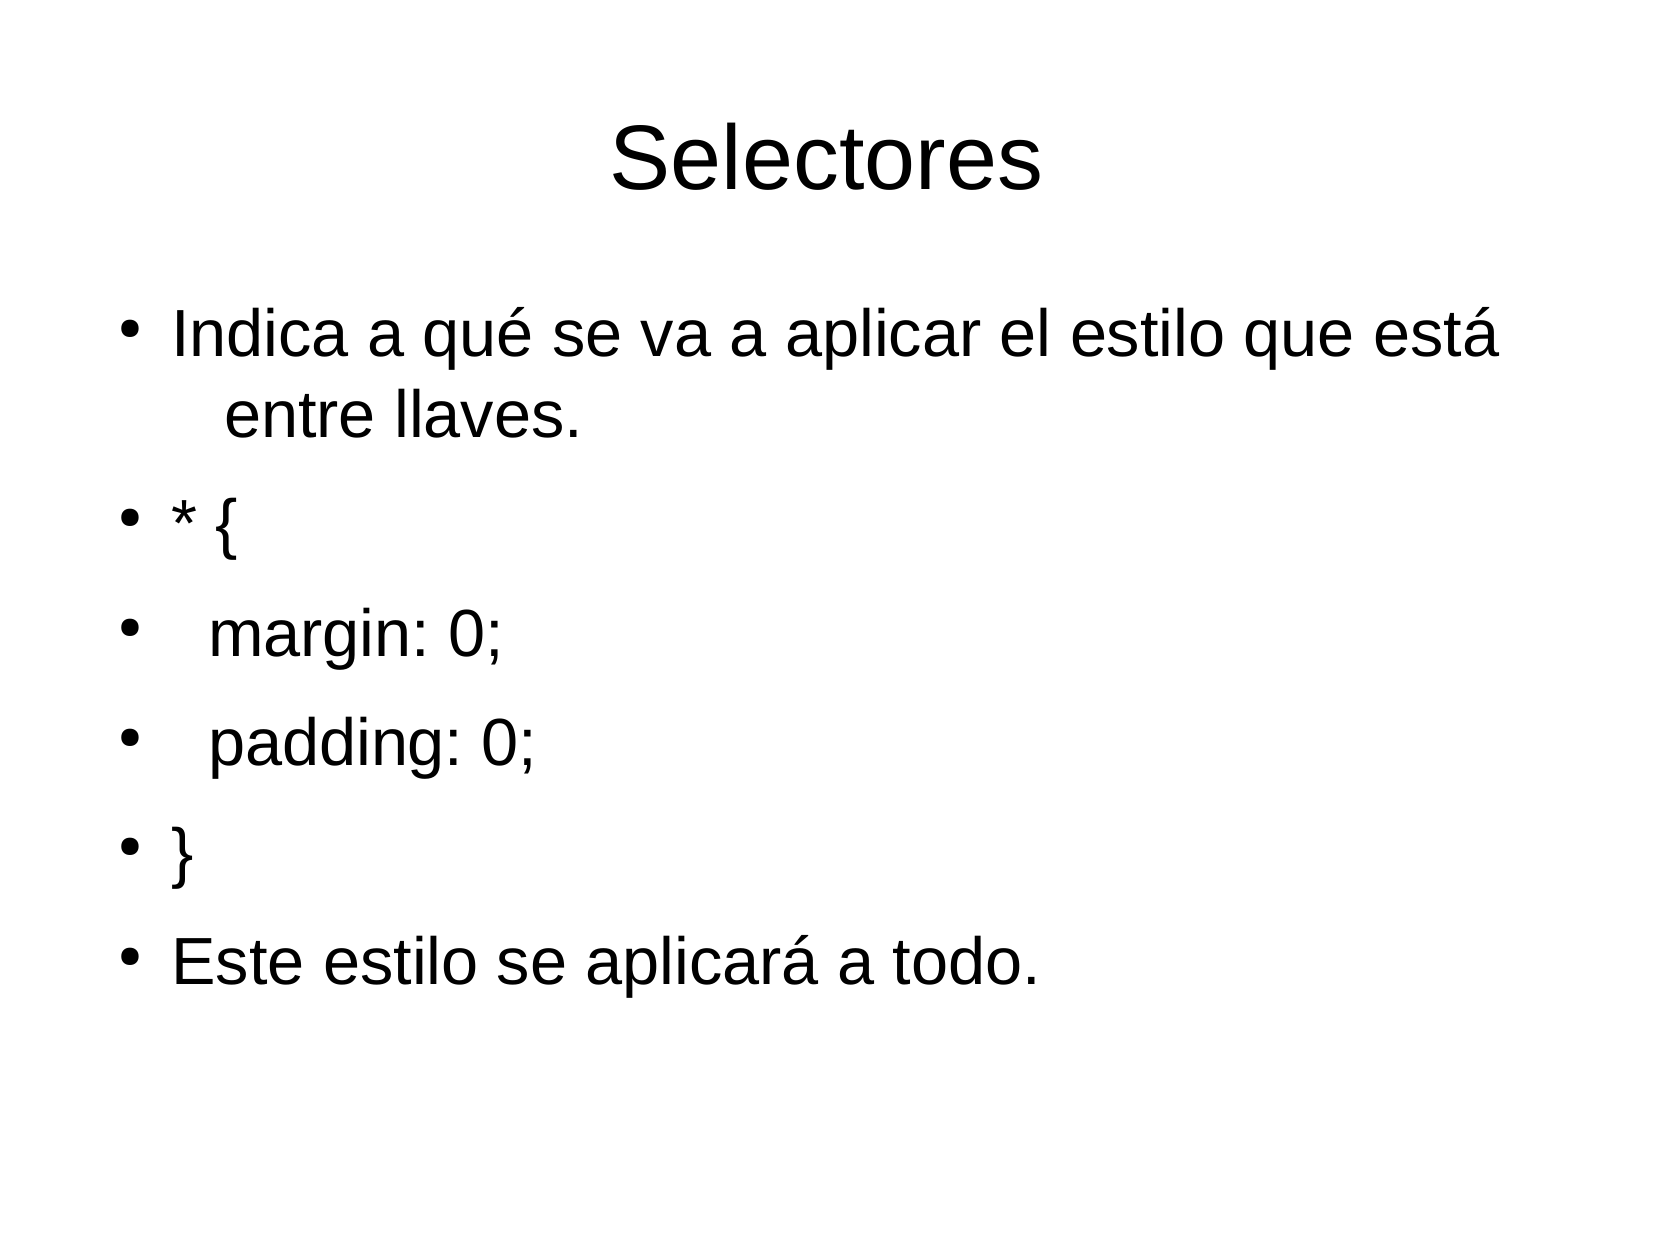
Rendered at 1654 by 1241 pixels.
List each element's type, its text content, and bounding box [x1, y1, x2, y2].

list Indica a qué se va a aplicar el estilo que está entre llaves. * { margin: 0; padding: 0; } Este estilo se aplicará a todo. [82, 290, 1538, 1010]
title Selectores [82, 49, 1571, 257]
